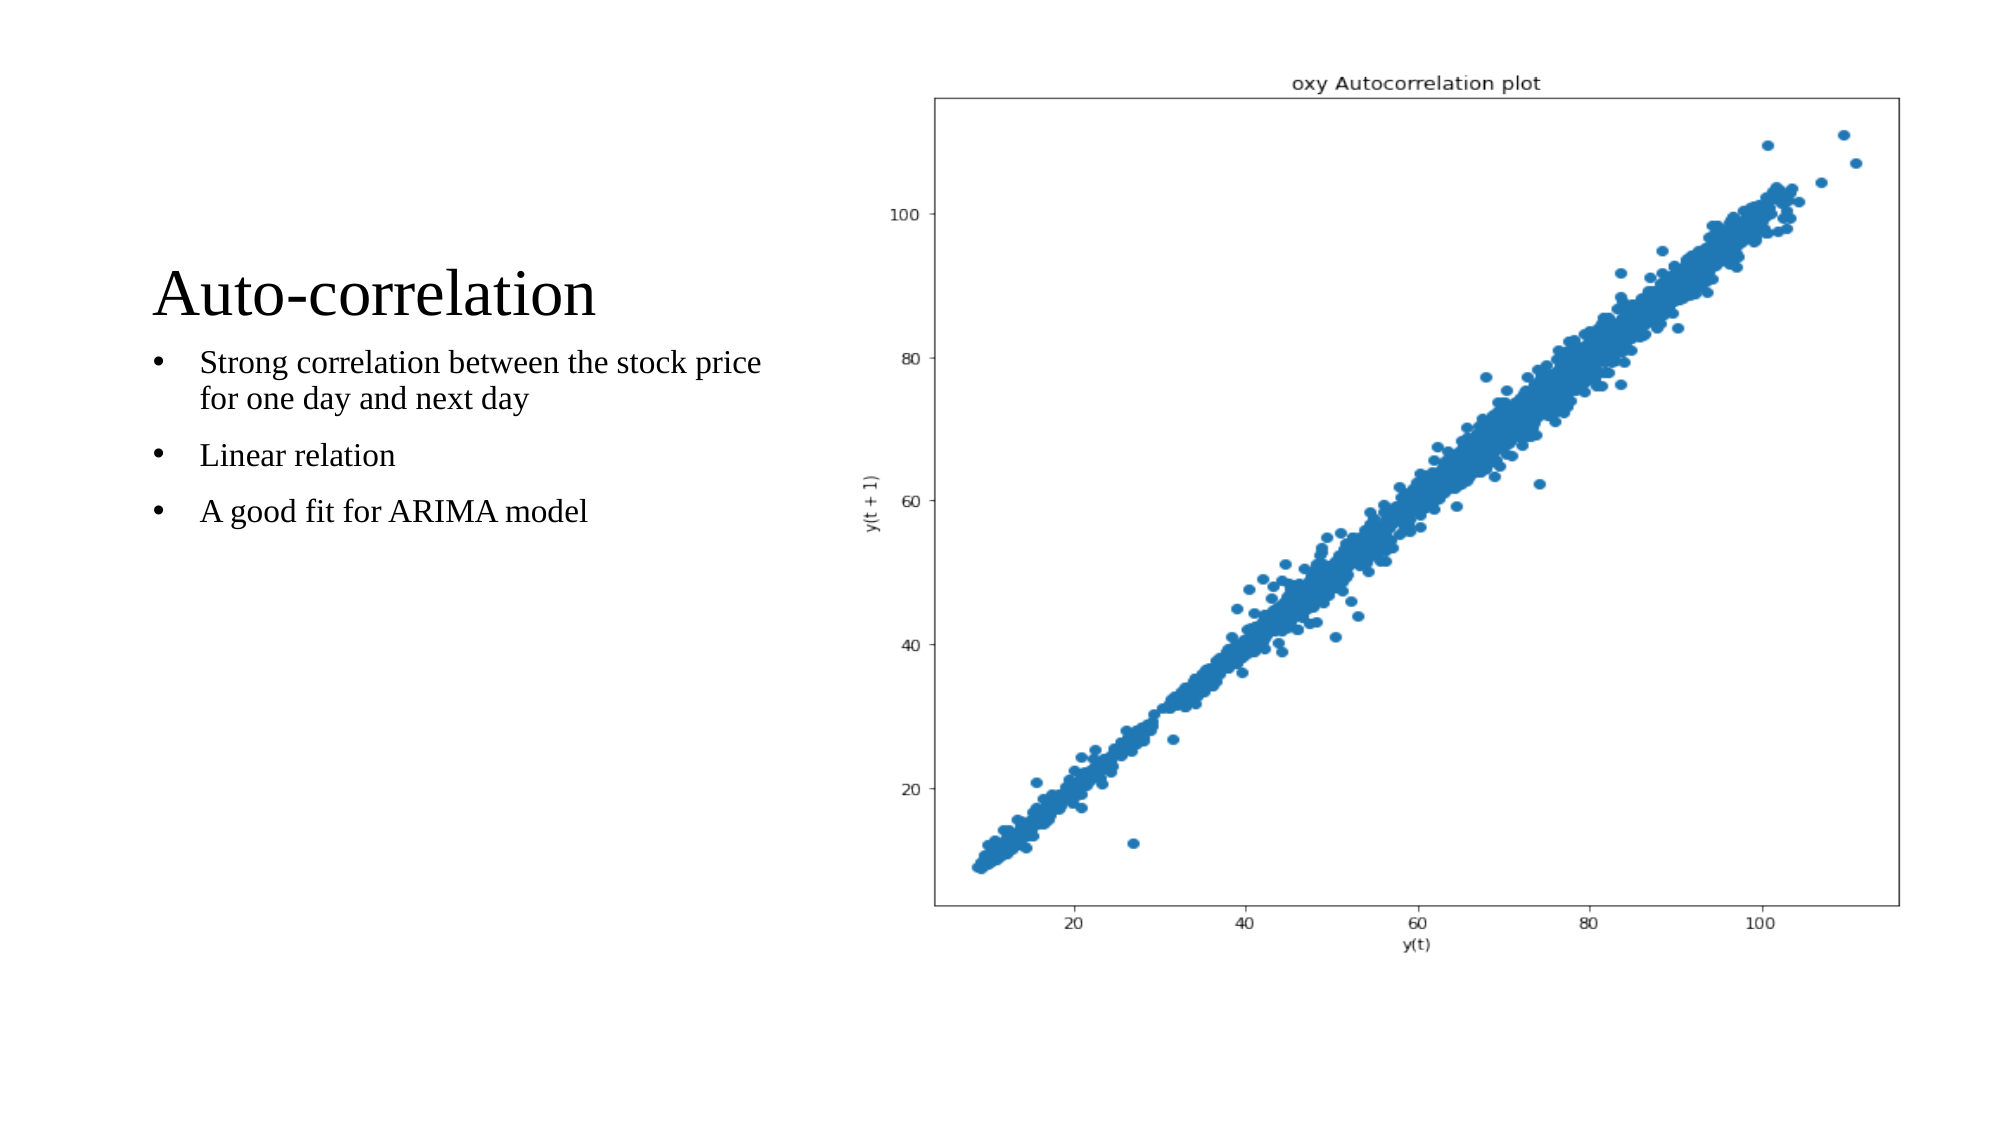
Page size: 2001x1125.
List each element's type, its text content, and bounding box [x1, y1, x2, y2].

list Strong correlation between the stock price for one day and next day Linear relation A good fit for ARIMA model [137, 337, 783, 963]
picture [853, 65, 1911, 962]
title Auto-correlation [137, 75, 783, 337]
